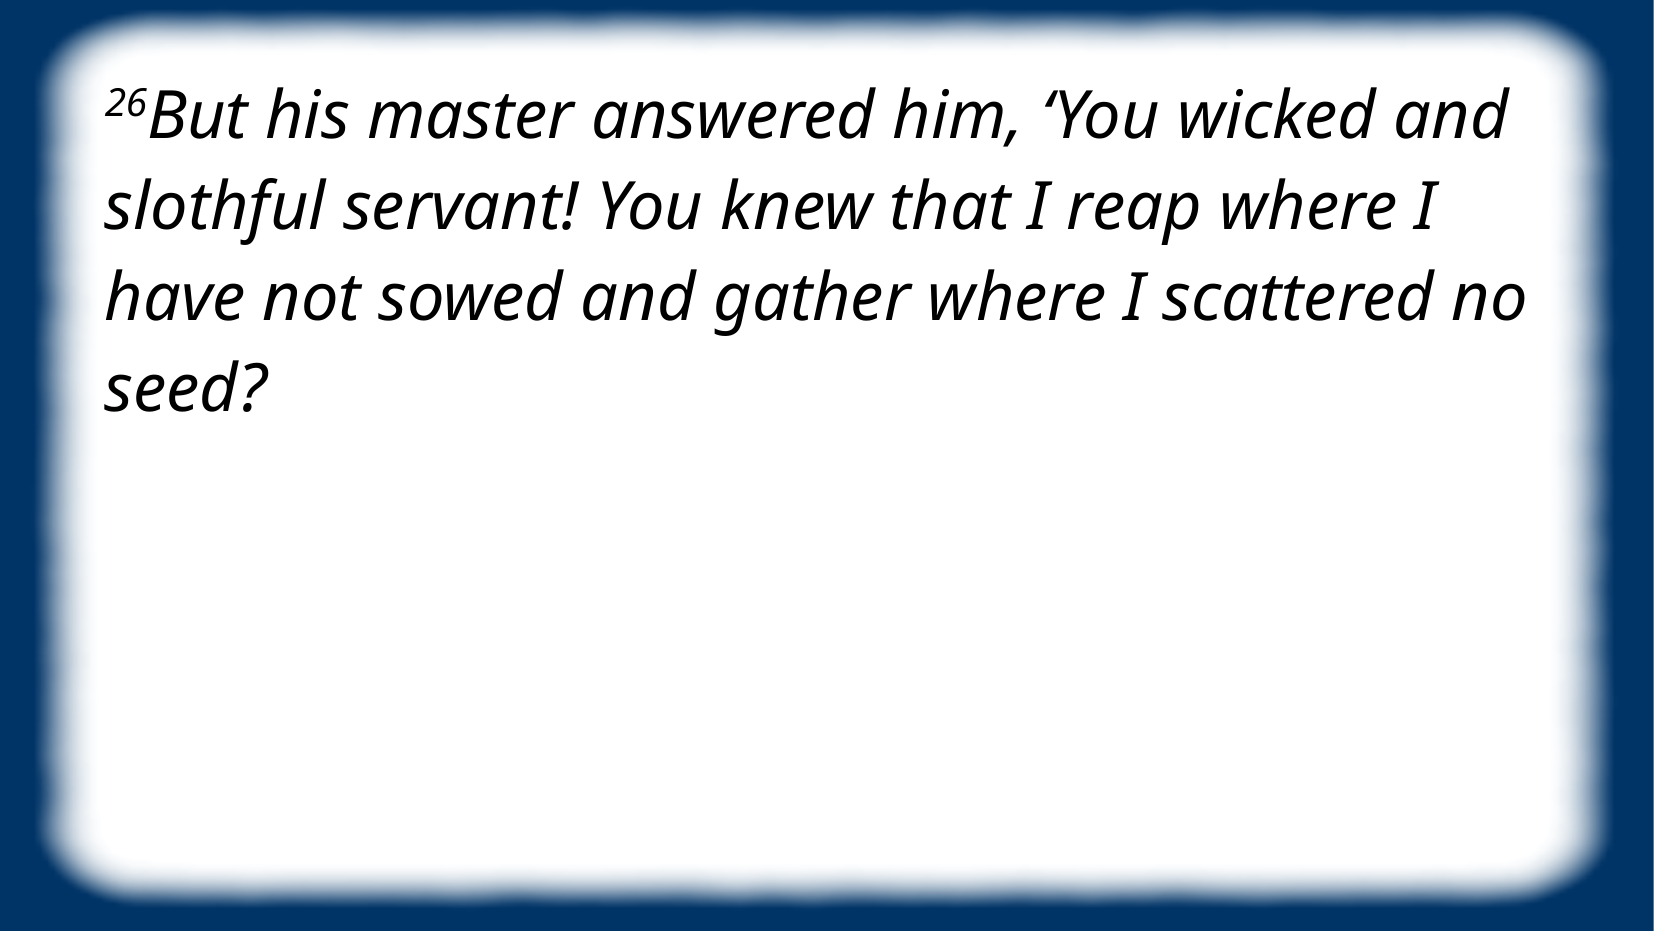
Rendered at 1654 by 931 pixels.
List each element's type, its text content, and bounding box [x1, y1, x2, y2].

picture [0, 0, 1654, 931]
text_box 26But his master answered him, ‘You wicked and slothful servant! You knew that I reap where I have not sowed and gather where I scattered no seed? [90, 60, 1561, 430]
